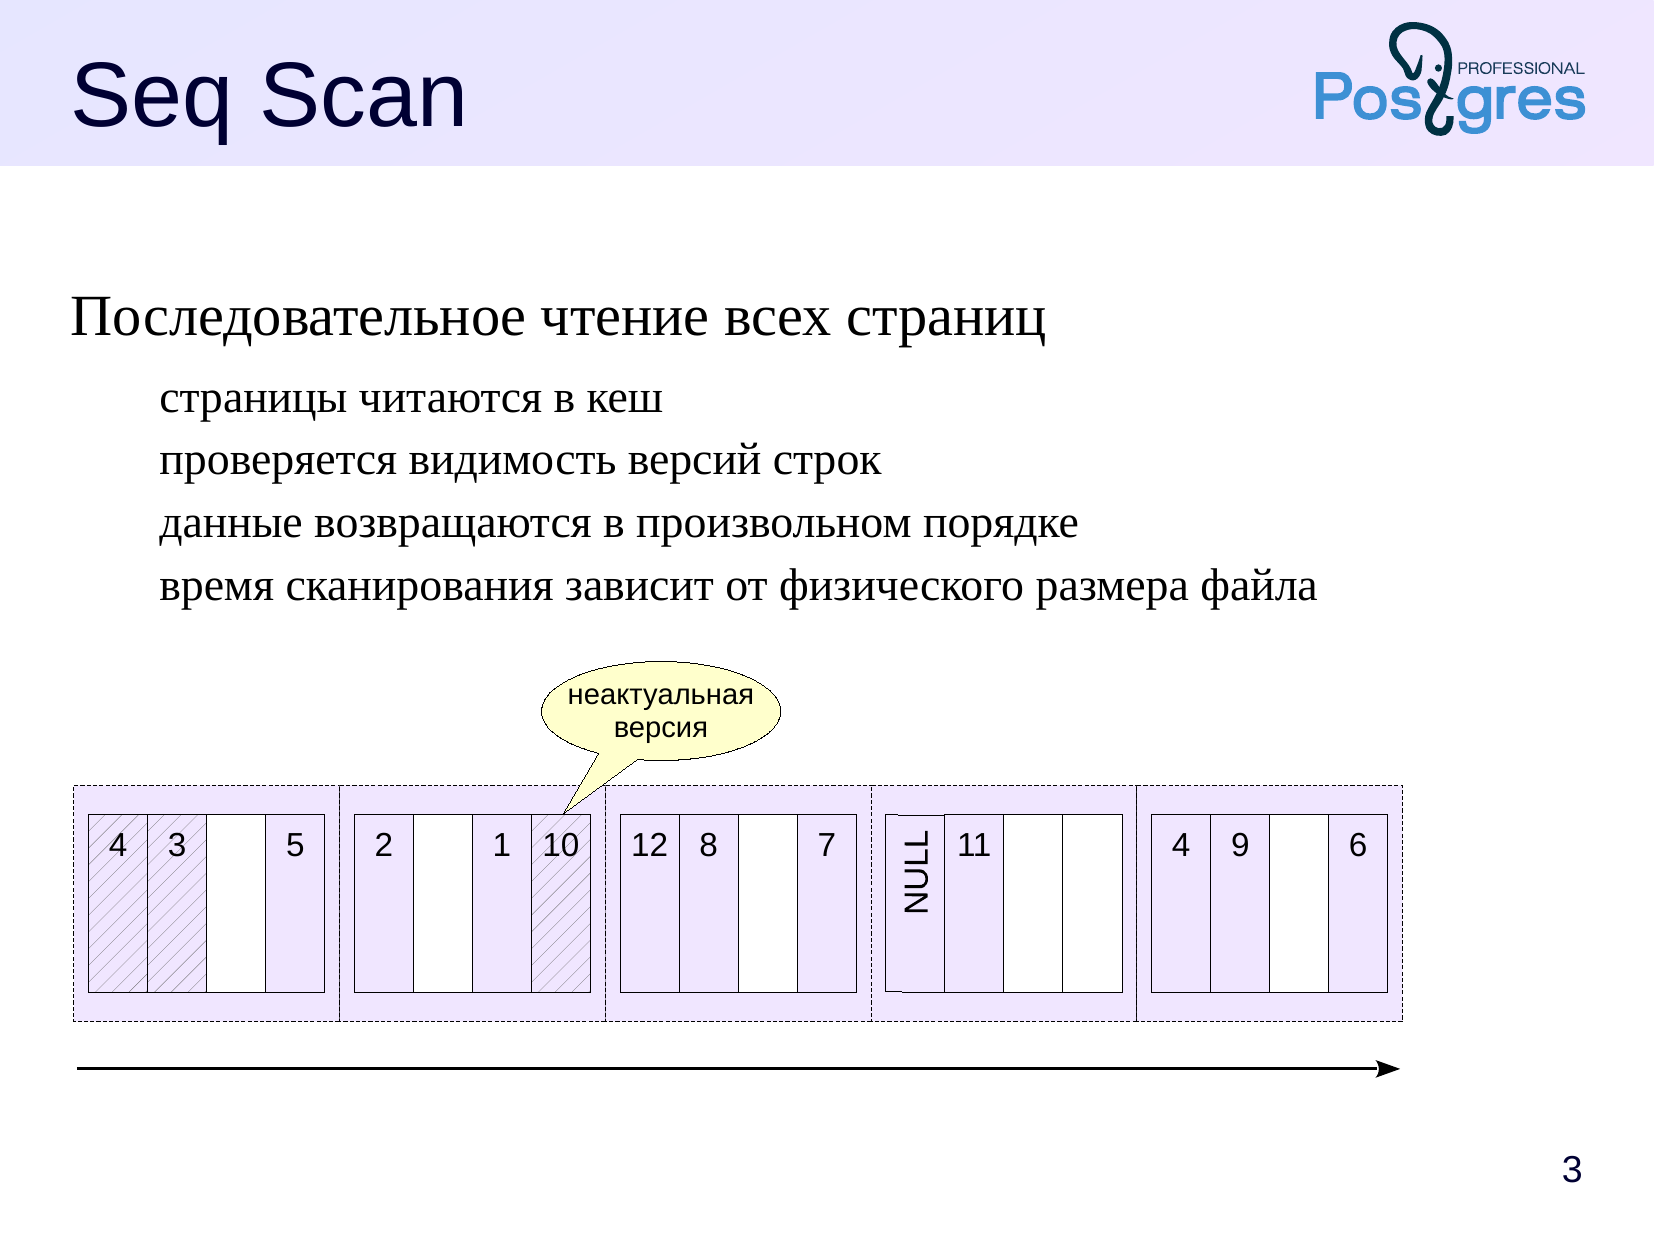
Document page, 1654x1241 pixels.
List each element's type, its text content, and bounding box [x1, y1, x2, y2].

text_box неактуальная версия [541, 661, 781, 814]
text_box 12 [620, 814, 679, 993]
text_box 5 [265, 814, 325, 993]
text_box [62, 250, 1539, 1108]
text_box 4 [88, 814, 147, 993]
text_box 2 [354, 814, 413, 993]
text_box 3 [147, 814, 206, 993]
title Seq Scan [70, 43, 1261, 151]
text_box 7 [797, 814, 857, 993]
text_box 10 [531, 814, 591, 993]
text_box 4 [1151, 814, 1210, 993]
text_box NULL [885, 814, 945, 993]
text_box 6 [1328, 814, 1388, 993]
list Последовательное чтение всех страниц страницы читаются в кеш проверяется видимость версий строк данные возвращаются в произвольном порядке время сканирования зависит от физического размера файла [70, 283, 1583, 841]
text_box 11 [944, 814, 1003, 993]
text_box 8 [679, 814, 738, 993]
text_box 1 [472, 814, 531, 993]
text_box 9 [1210, 814, 1269, 993]
